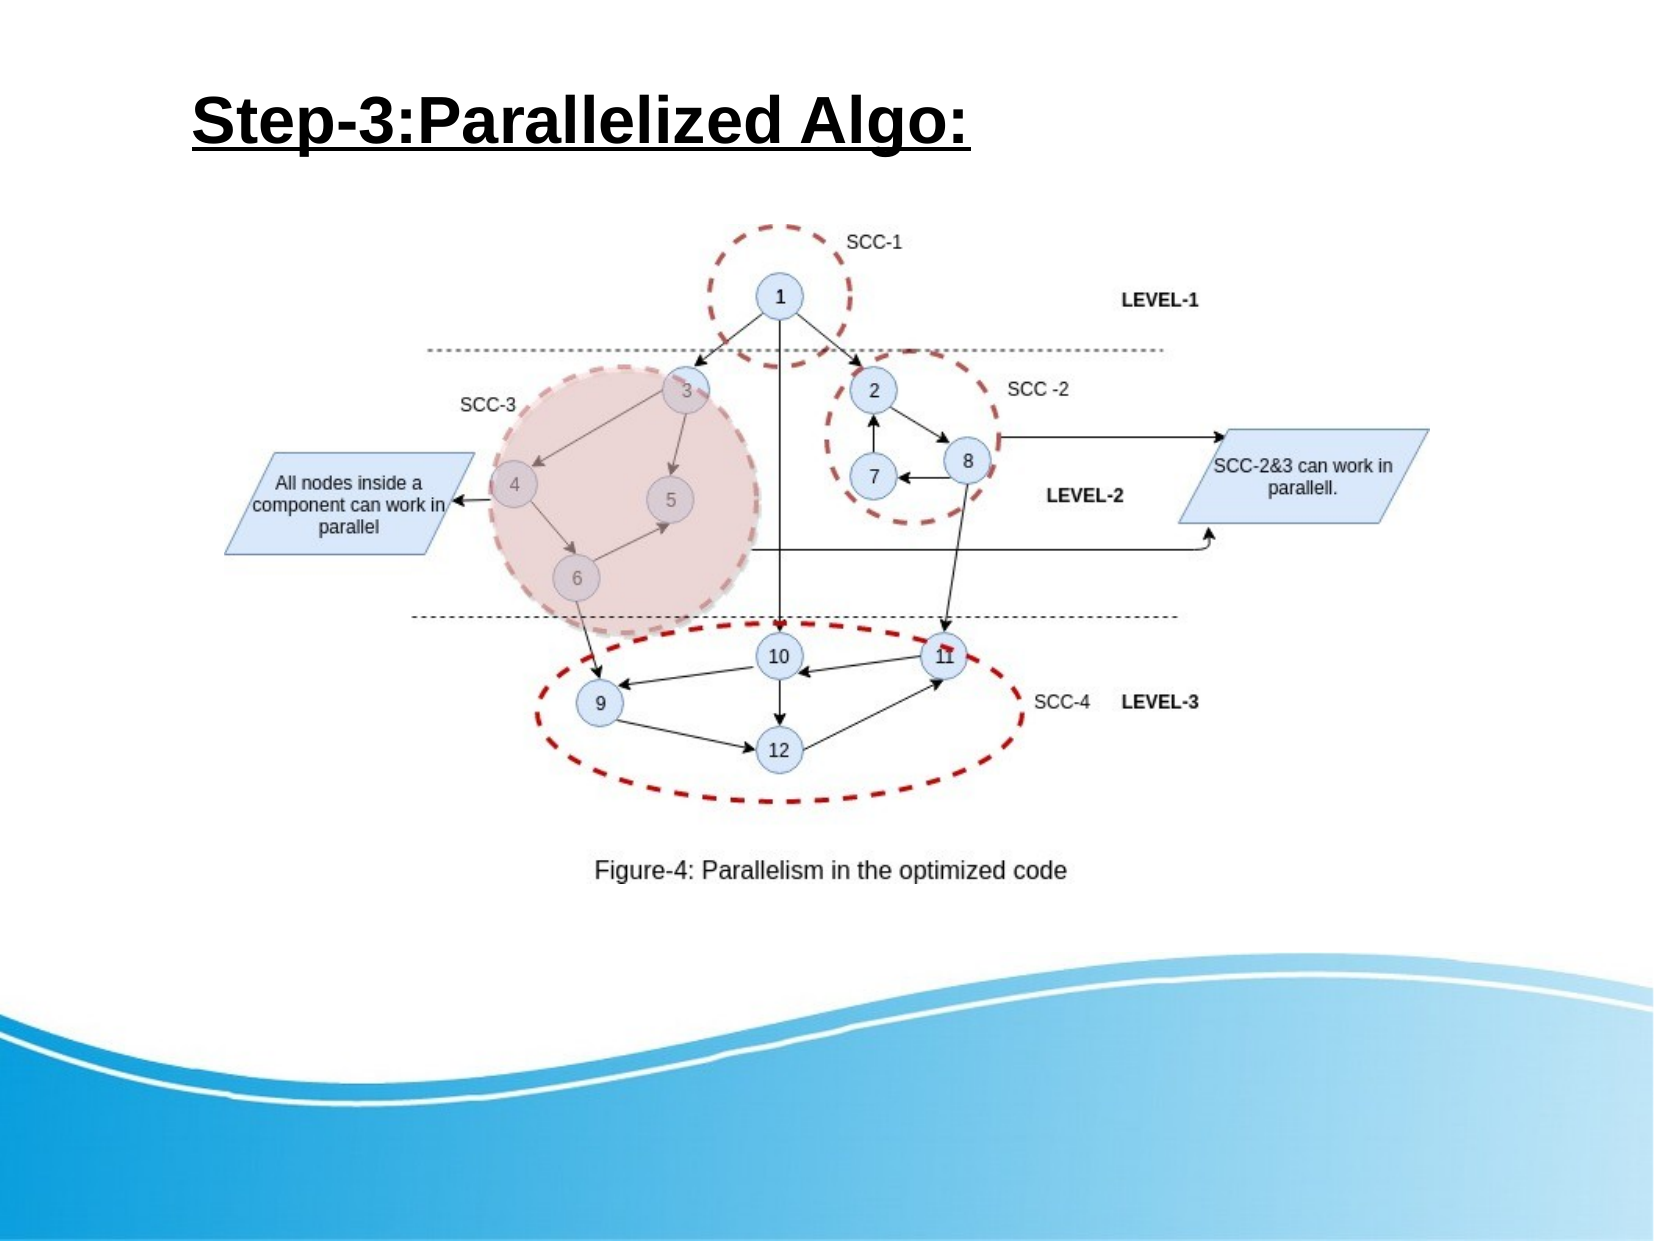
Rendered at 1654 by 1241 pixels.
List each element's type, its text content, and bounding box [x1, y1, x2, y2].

picture [224, 224, 1430, 884]
text_box Step-3:Parallelized Algo: [177, 75, 1403, 166]
picture [0, 952, 1654, 1241]
